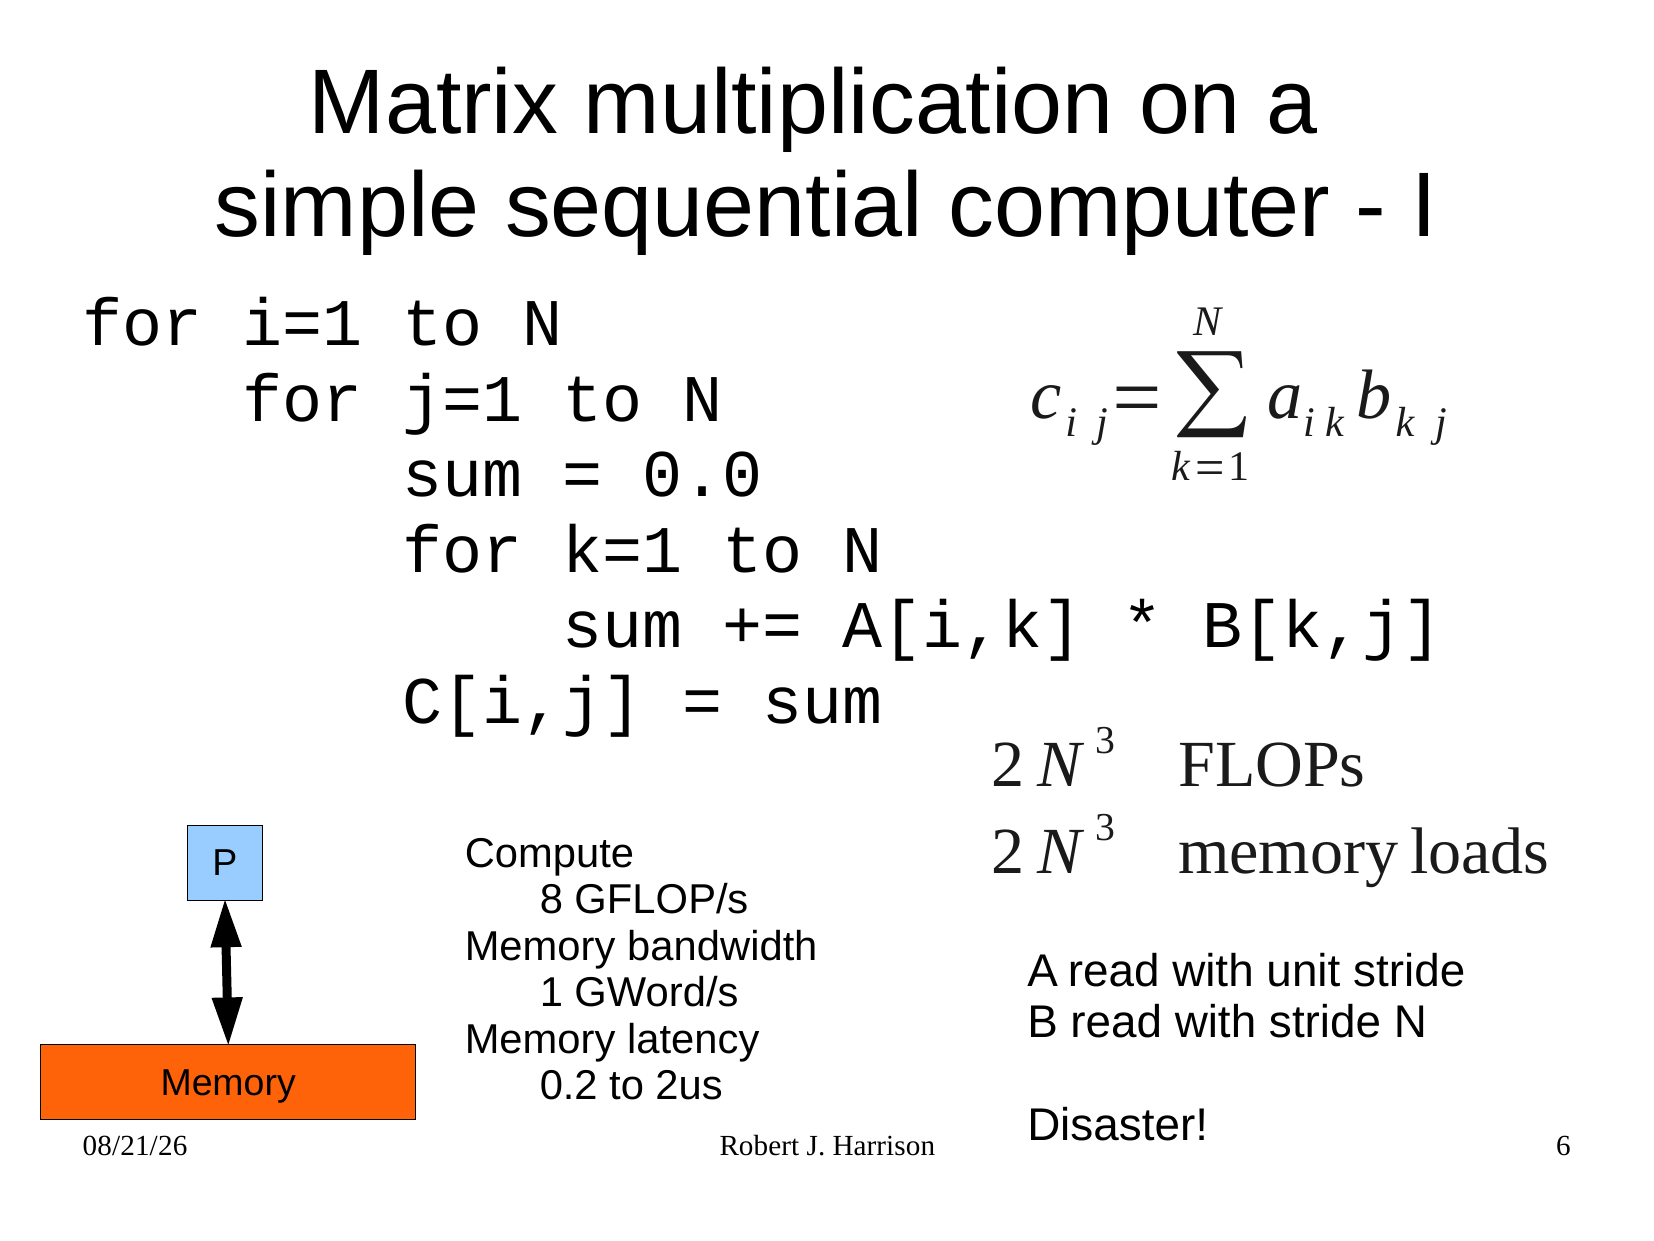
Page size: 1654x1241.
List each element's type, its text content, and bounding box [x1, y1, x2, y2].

text_box A read with unit stride B read with stride N Disaster! [1012, 937, 1481, 1158]
title Matrix multiplication on a simple sequential computer - I [82, 50, 1571, 256]
list for i=1 to N for j=1 to N sum = 0.0 for k=1 to N sum += A[i,k] * B[k,j] C[i,j] = sum [82, 290, 1571, 1109]
text_box P [187, 825, 263, 901]
chart [1012, 300, 1463, 489]
text_box Compute 8 GFLOP/s Memory bandwidth 1 GWord/s Memory latency 0.2 to 2us [450, 822, 833, 1167]
text_box Memory [40, 1044, 416, 1120]
chart [975, 712, 1566, 889]
